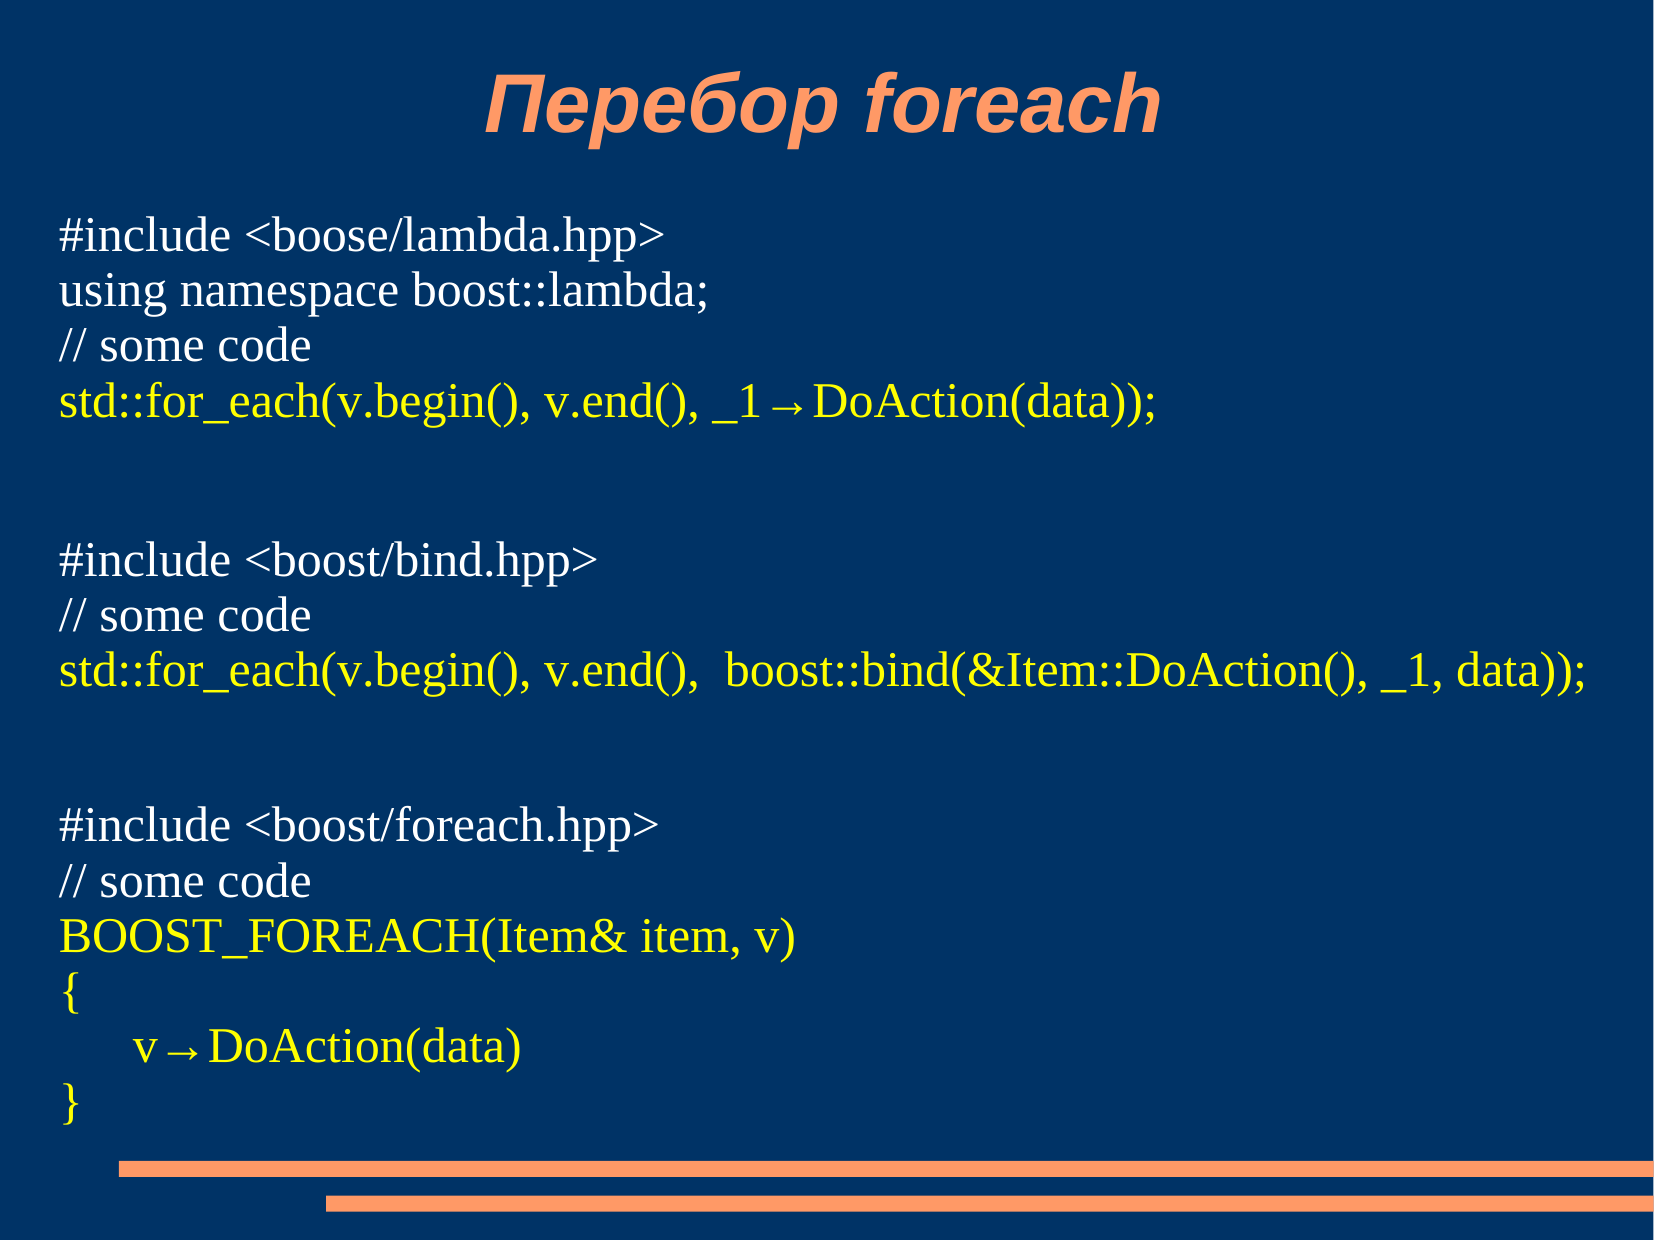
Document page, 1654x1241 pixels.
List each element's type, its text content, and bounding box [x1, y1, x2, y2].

text_box #include <boost/bind.hpp> // some code std::for_each(v.begin(), v.end(), boost::bind(&Item::DoAction(), _1, data)); [59, 531, 1625, 698]
title Перебор foreach [118, 0, 1531, 208]
text_box #include <boose/lambda.hpp> using namespace boost::lambda; // some code std::for_each(v.begin(), v.end(), _1→DoAction(data)); [59, 206, 1477, 428]
text_box #include <boost/foreach.hpp> // some code BOOST_FOREACH(Item& item, v) { v→DoAction(data) } [59, 797, 1241, 1129]
